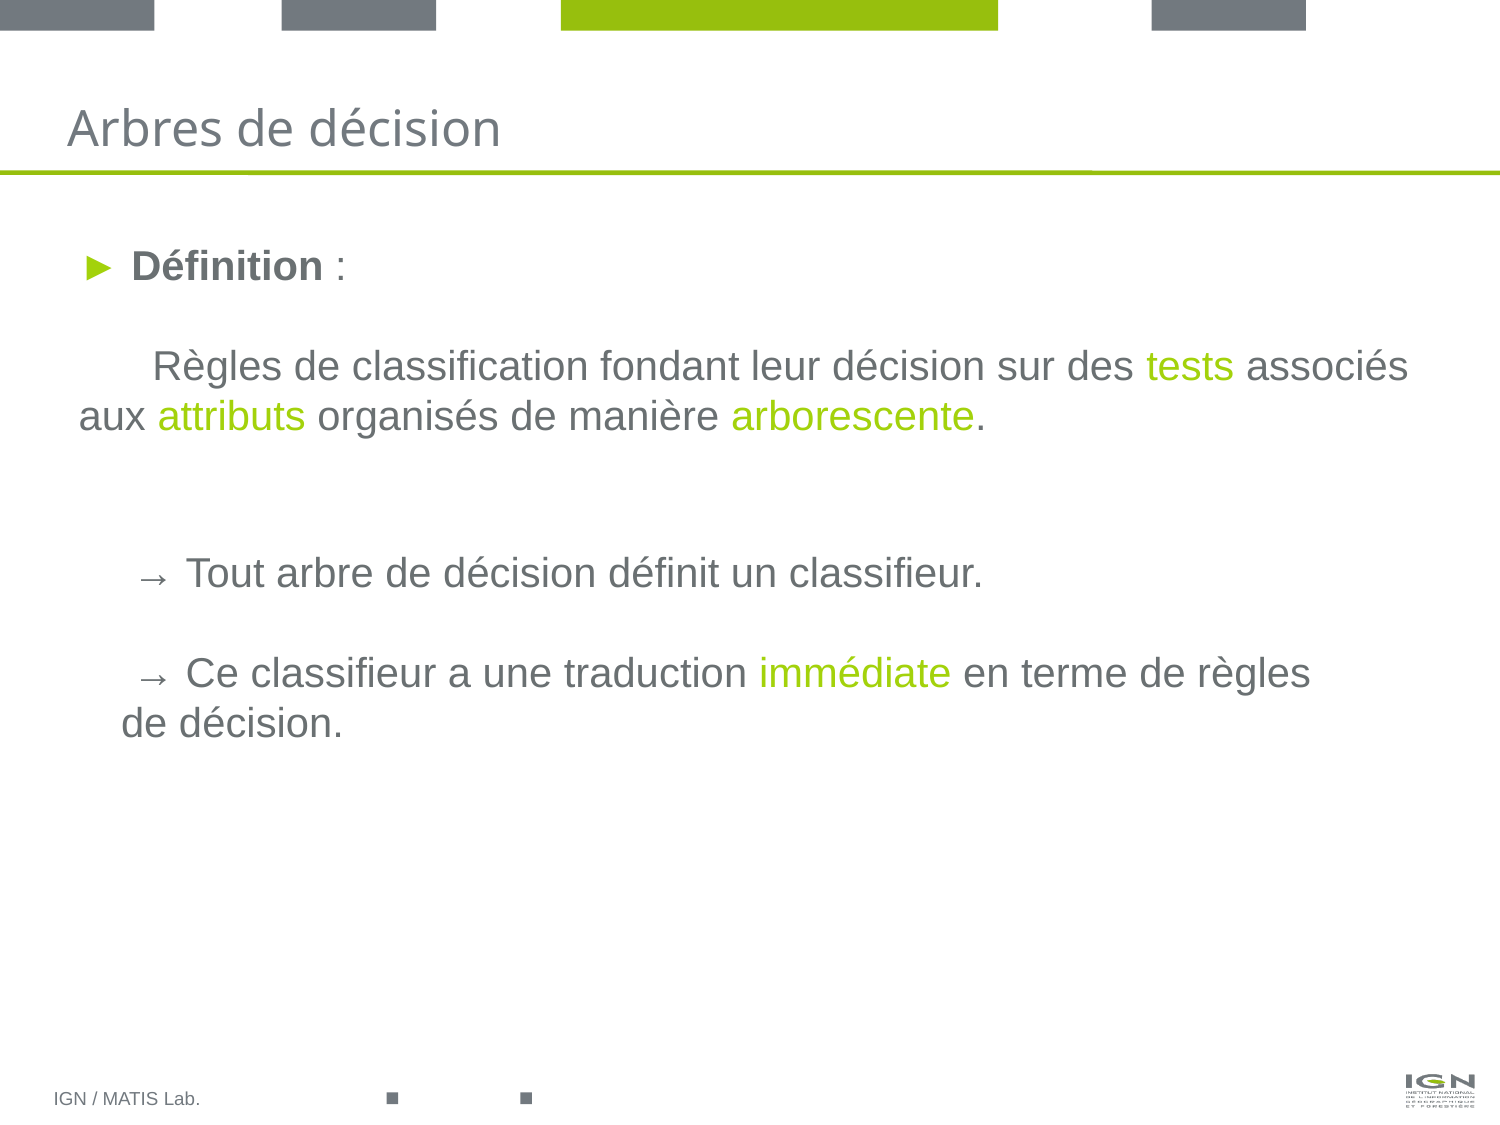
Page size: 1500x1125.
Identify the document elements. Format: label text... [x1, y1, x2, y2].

text_box ► Définition : Règles de classification fondant leur décision sur des tests associés aux attributs organisés de manière arborescente. [63, 231, 1488, 349]
text_box → Tout arbre de décision définit un classifieur. → Ce classifieur a une traduction immédiate en terme de règles de décision. [106, 538, 1417, 636]
text_box IGN / MATIS Lab. [38, 1068, 514, 1125]
picture [1404, 1074, 1475, 1108]
text_box Arbres de décision [53, 80, 1425, 173]
